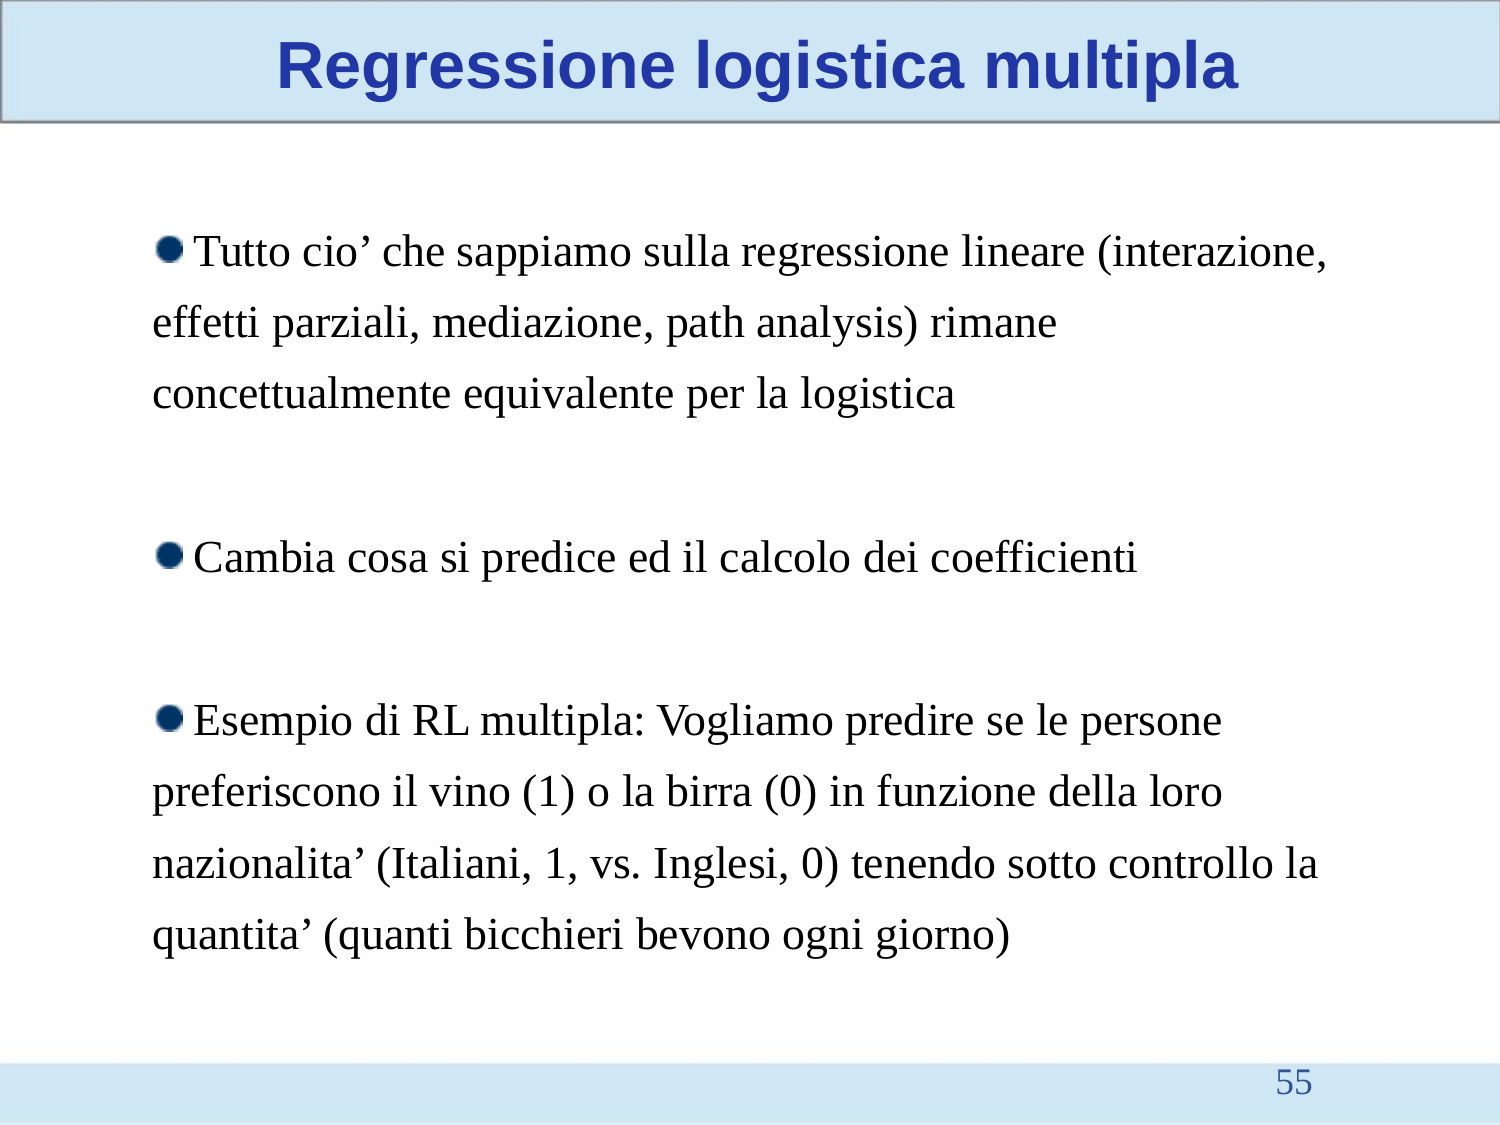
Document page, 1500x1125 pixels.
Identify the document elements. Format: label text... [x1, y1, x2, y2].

slide_number [1074, 1024, 1425, 1103]
title Regressione logistica multipla [222, 11, 1295, 113]
text_box Tutto cio’ che sappiamo sulla regressione lineare (interazione, effetti parziali, mediazione, path analysis) rimane concettualmente equivalente per la logistica Cambia cosa si predice ed il calcolo dei coefficienti Esempio di RL multipla: Vogliamo predire se le persone preferiscono il vino (1) o la birra (0) in funzione della loro nazionalita’ (Italiani, 1, vs. Inglesi, 0) tenendo sotto controllo la quantita’ (quanti bicchieri bevono ogni giorno) [137, 196, 1363, 967]
picture [0, 0, 1500, 1125]
